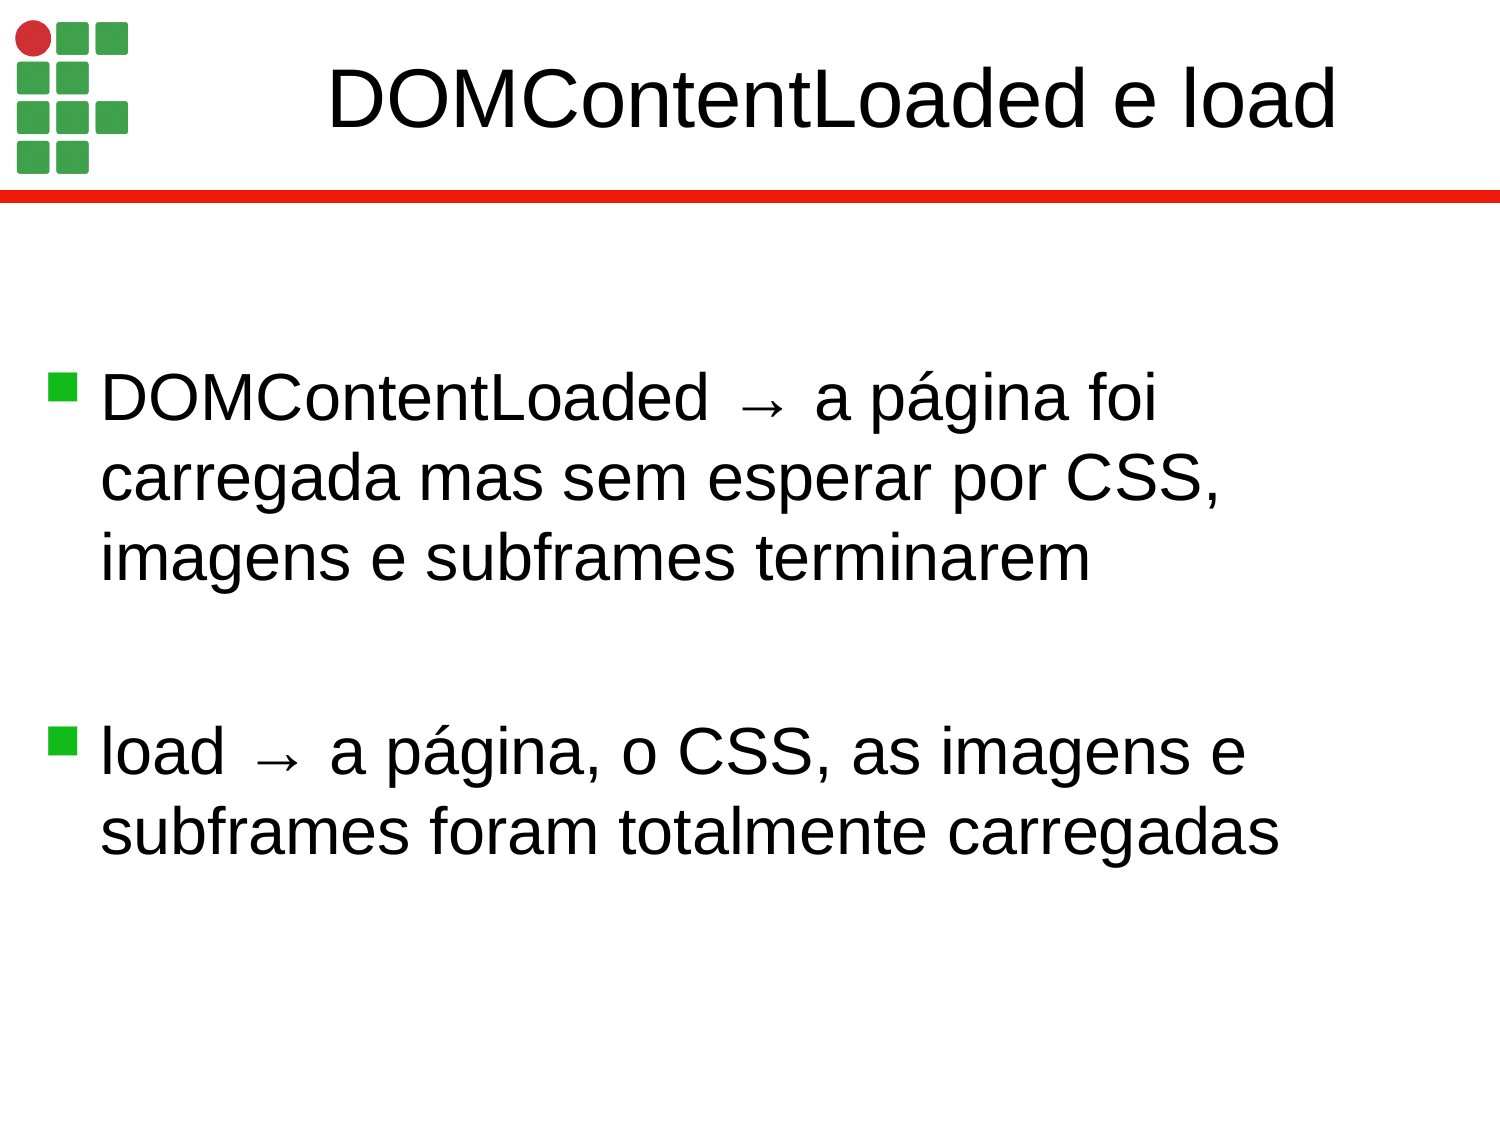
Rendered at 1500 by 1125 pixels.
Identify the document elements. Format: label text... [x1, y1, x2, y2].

picture [14, 16, 130, 178]
title DOMContentLoaded e load [165, 0, 1500, 202]
list DOMContentLoaded → a página foi carregada mas sem esperar por CSS, imagens e subframes terminarem load → a página, o CSS, as imagens e subframes foram totalmente carregadas [29, 207, 1471, 1087]
